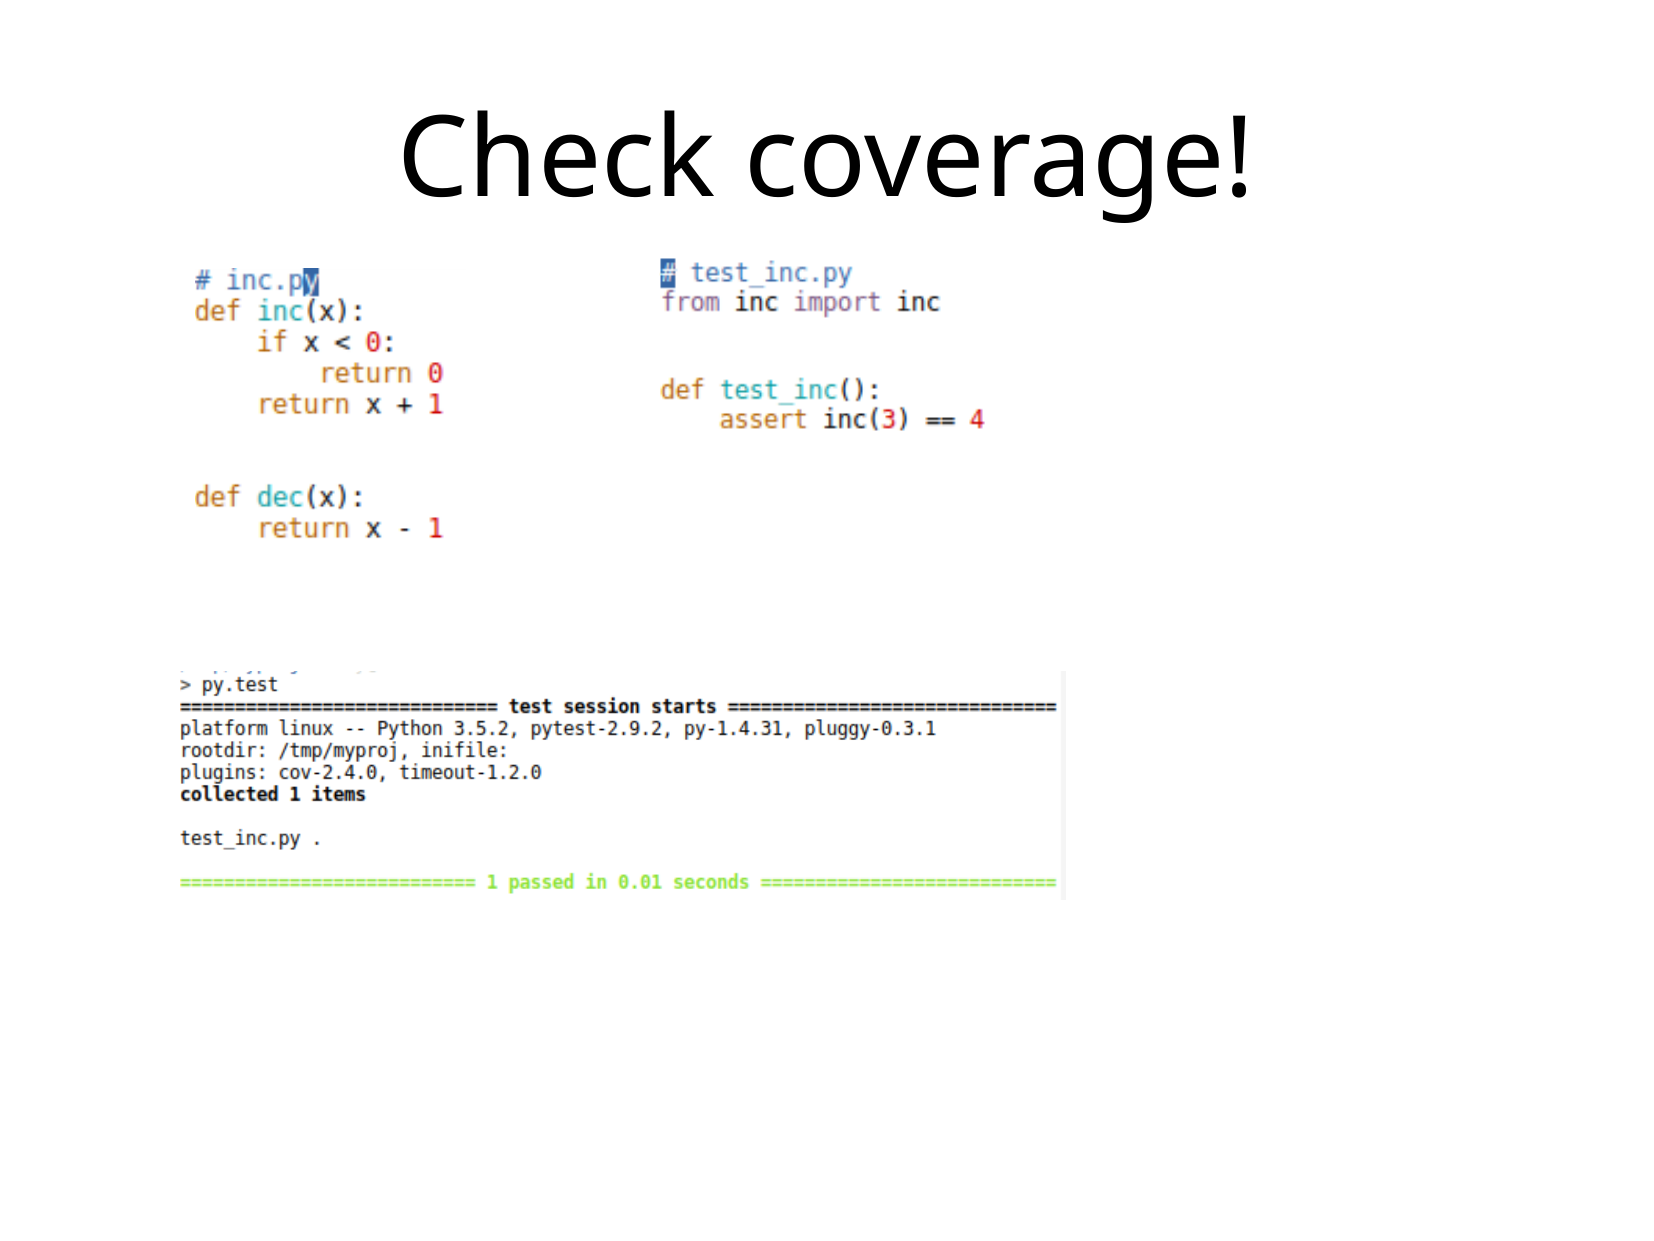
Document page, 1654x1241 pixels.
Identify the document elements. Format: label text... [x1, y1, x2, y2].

title Check coverage! [82, 49, 1571, 257]
picture [195, 268, 466, 548]
picture [180, 671, 1066, 901]
picture [659, 257, 1006, 436]
